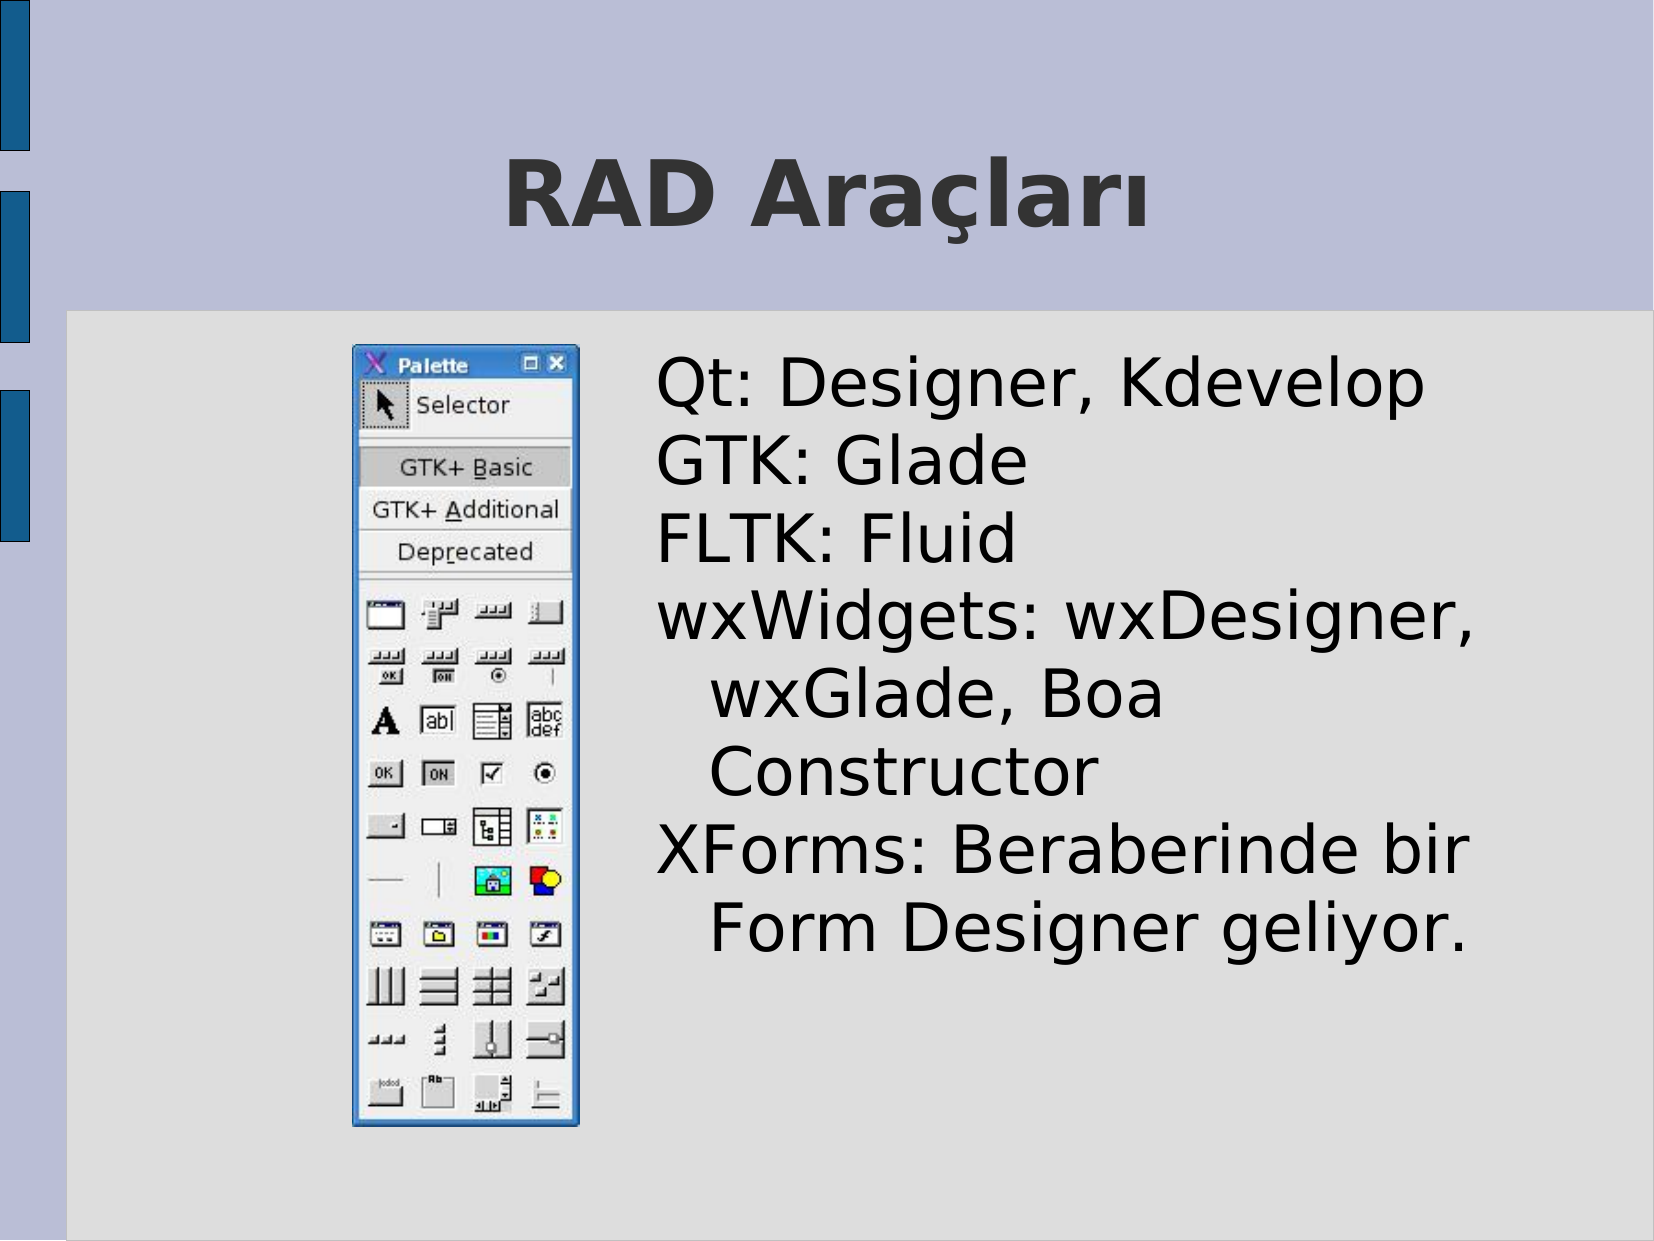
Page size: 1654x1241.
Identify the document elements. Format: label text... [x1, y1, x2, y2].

title RAD Araçları [121, 91, 1534, 299]
list Qt: Designer, Kdevelop GTK: Glade FLTK: Fluid wxWidgets: wxDesigner, wxGlade, Boa Constructor XForms: Beraberinde bir Form Designer geliyor. [637, 344, 1535, 1127]
picture [352, 344, 580, 1127]
